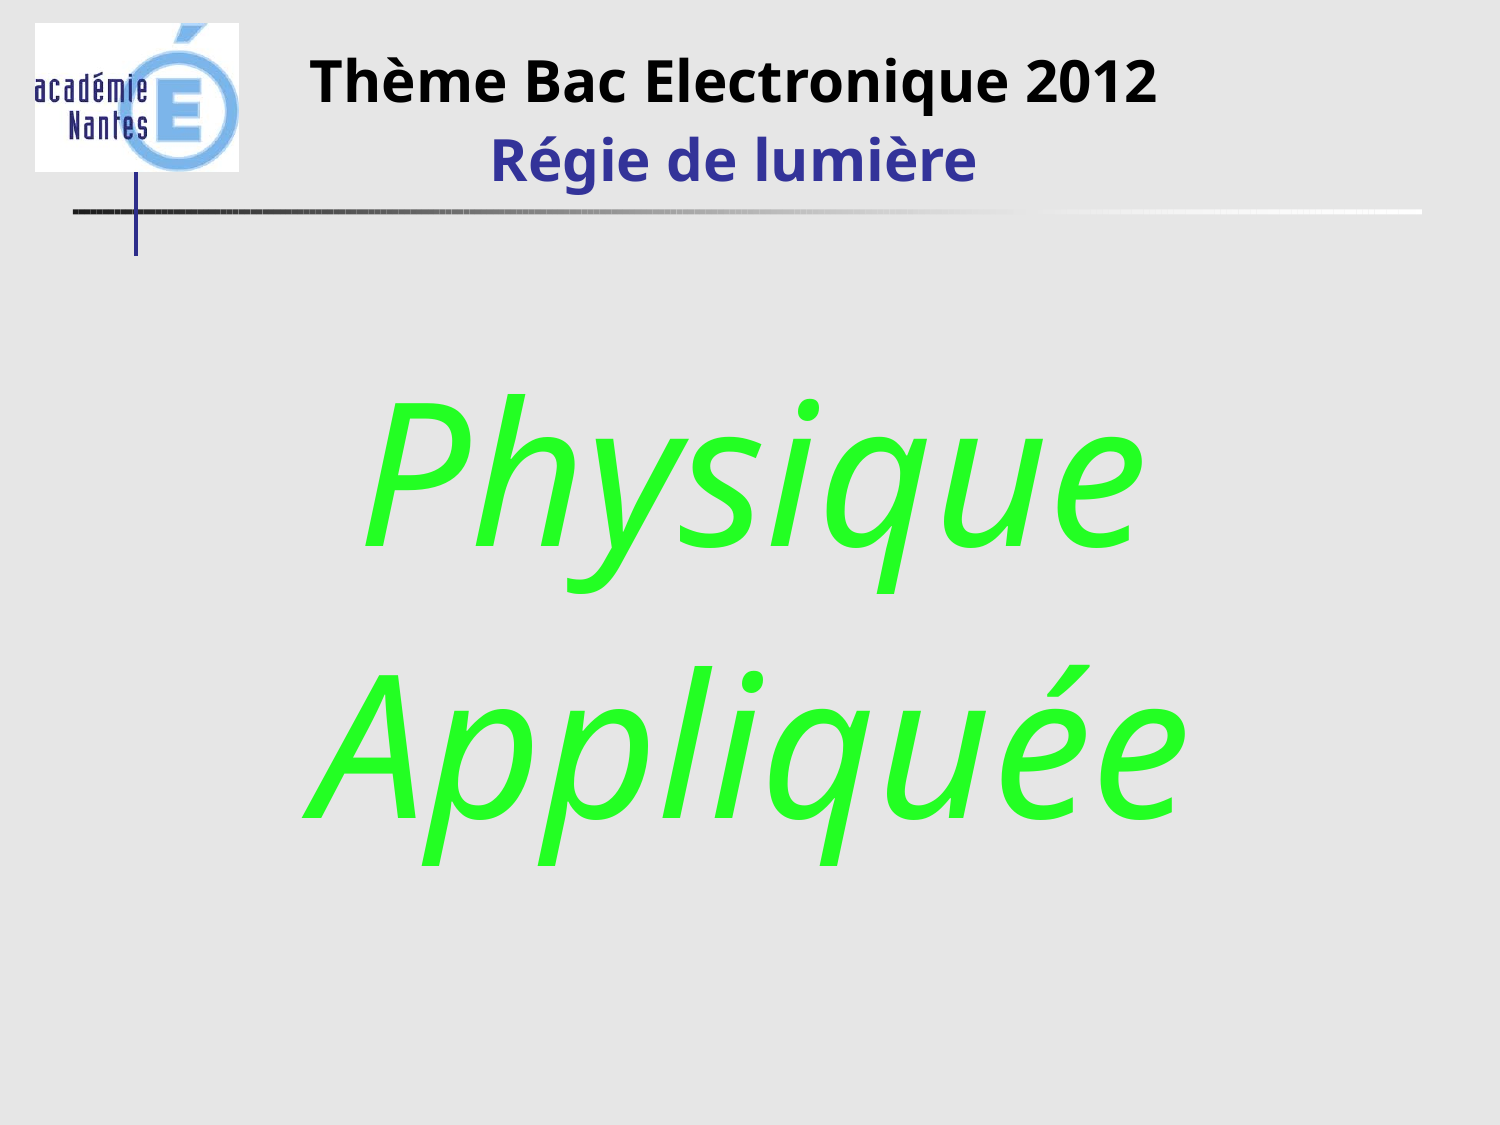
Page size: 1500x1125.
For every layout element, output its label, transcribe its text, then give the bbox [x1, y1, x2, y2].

text_box [138, 209, 1422, 215]
picture [35, 23, 239, 172]
text_box Thème Bac Electronique 2012 Régie de lumière [263, 32, 1206, 190]
text_box [72, 209, 134, 215]
text_box Physique Appliquée [59, 324, 1447, 787]
